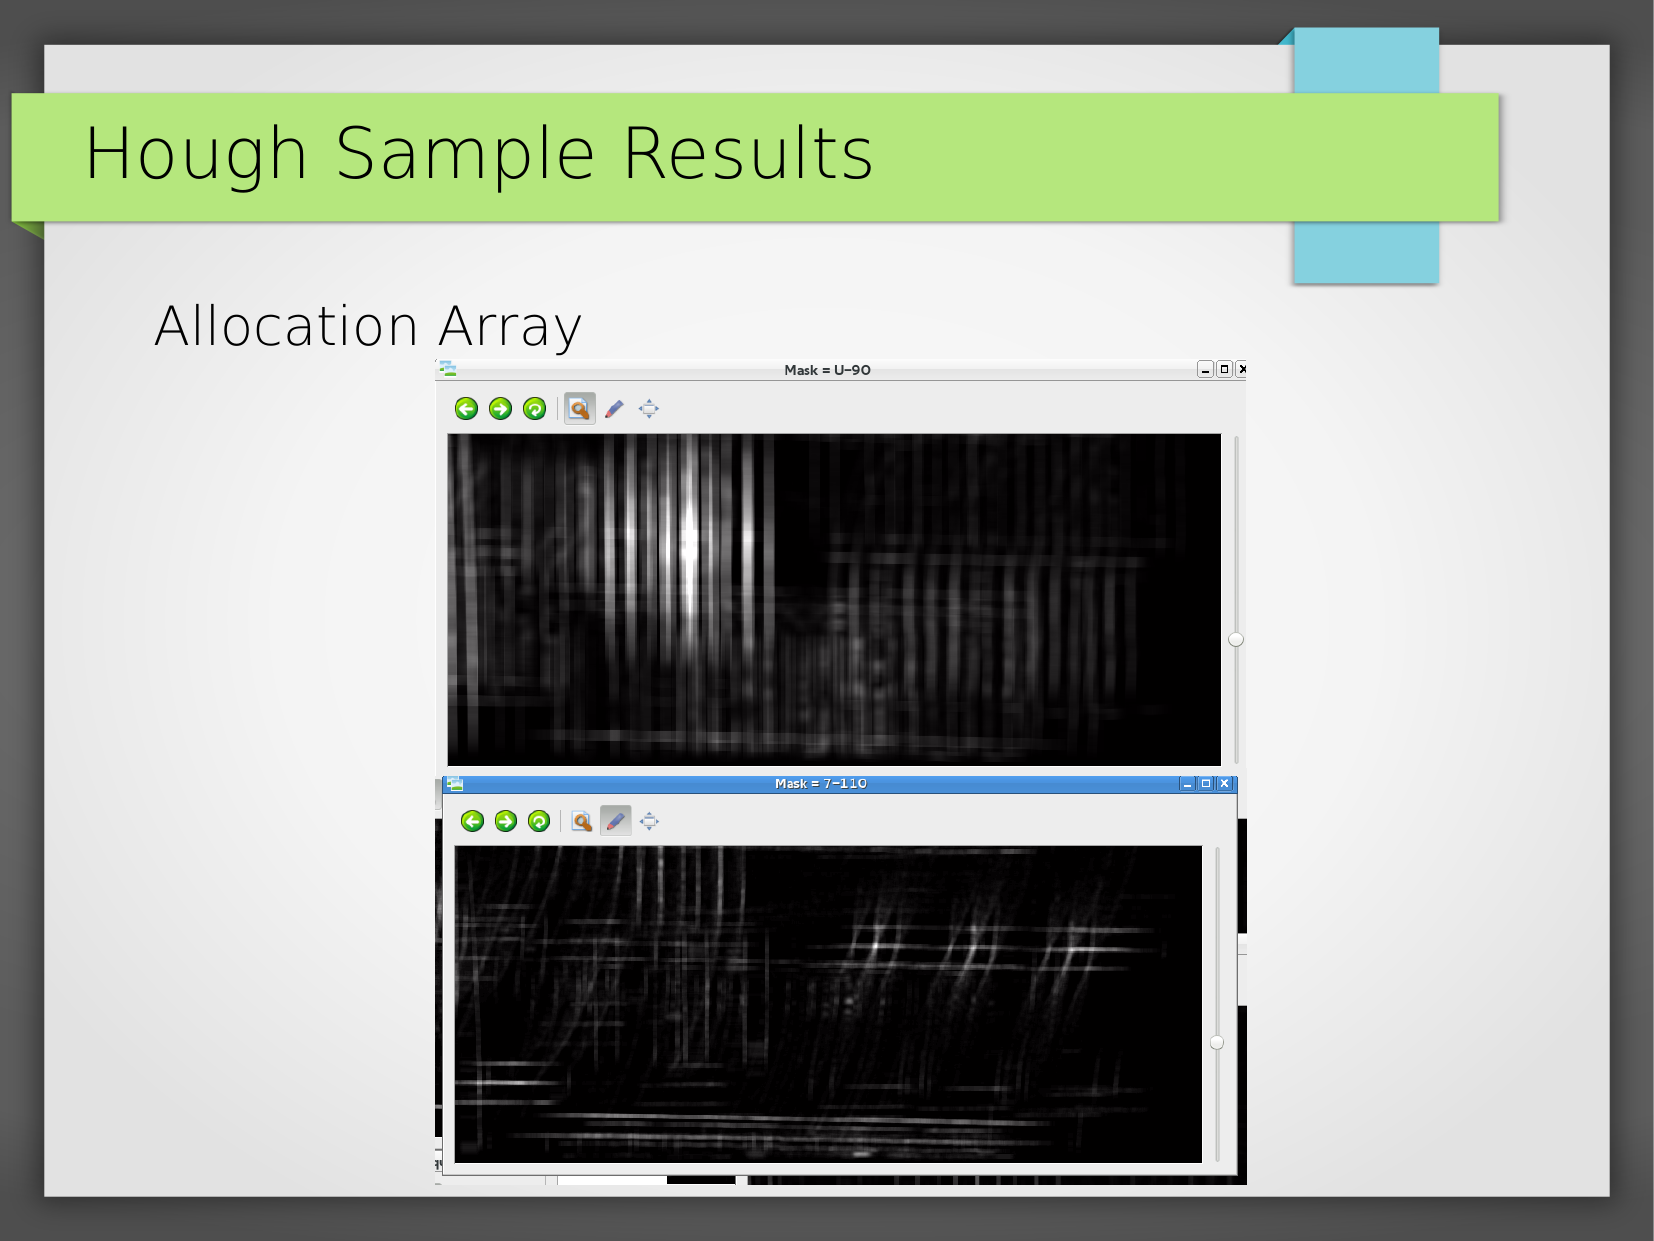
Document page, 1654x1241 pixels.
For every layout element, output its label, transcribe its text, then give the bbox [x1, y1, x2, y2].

list Allocation Array [82, 295, 1571, 1015]
picture [0, 0, 1654, 1241]
title Hough Sample Results [82, 94, 1264, 213]
